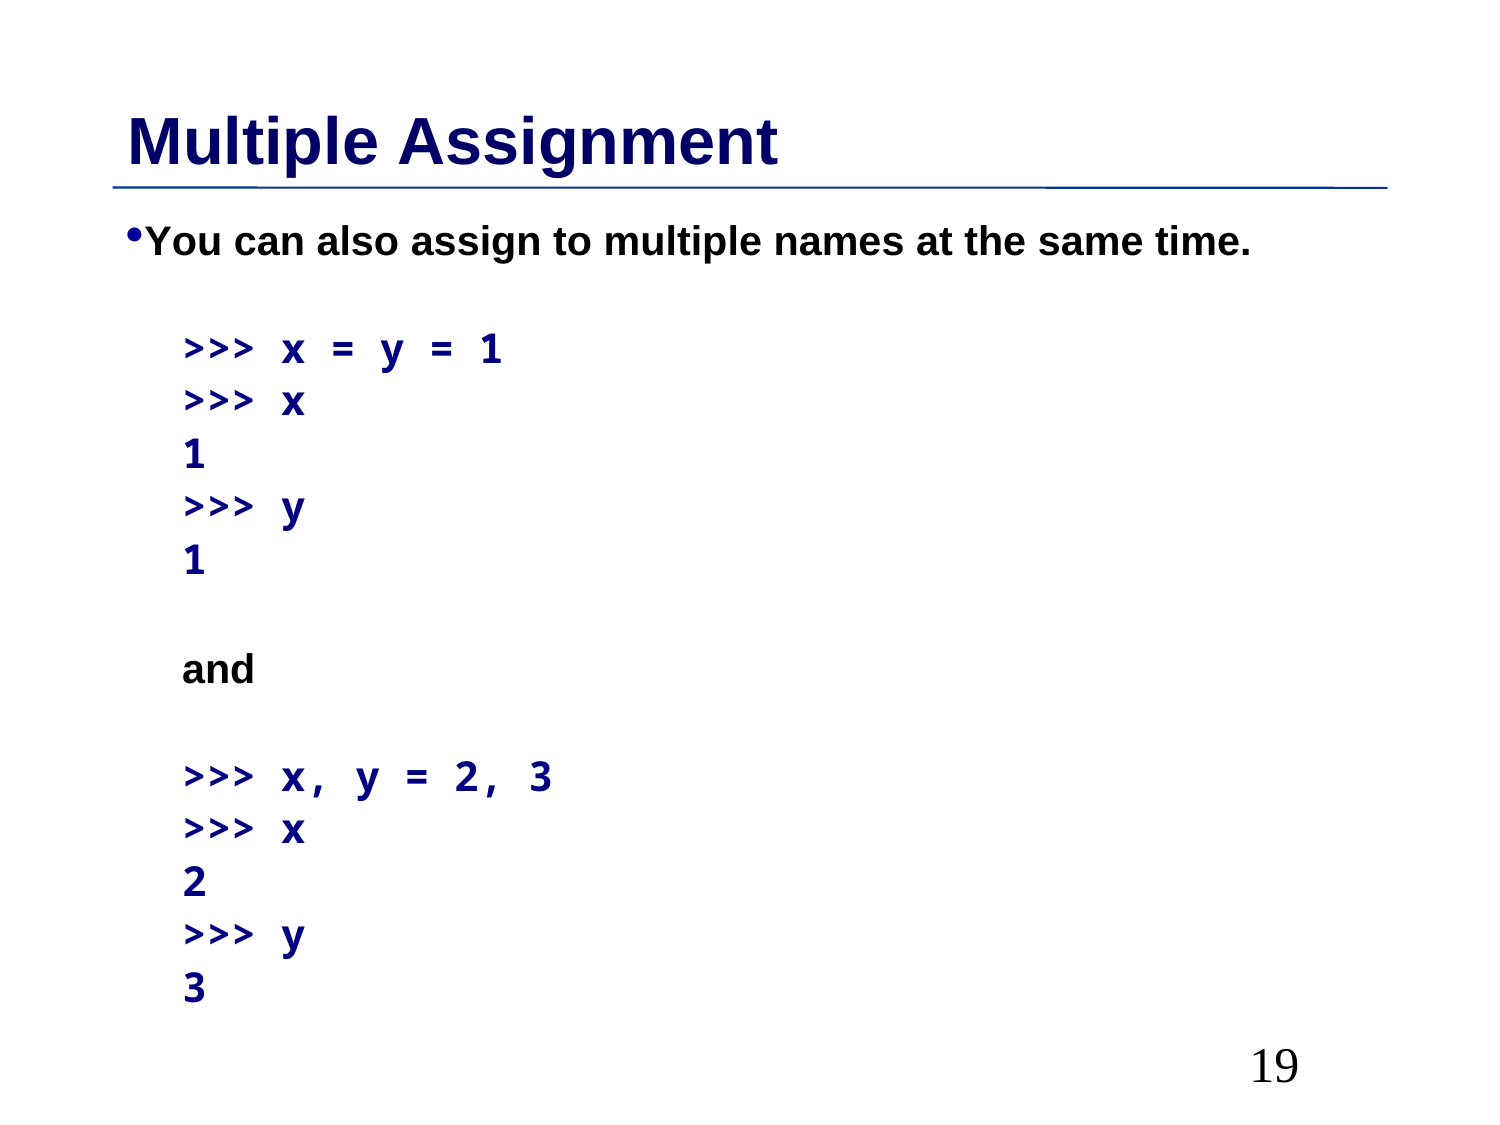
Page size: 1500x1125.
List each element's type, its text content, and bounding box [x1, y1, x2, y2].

text_box [1074, 1028, 1387, 1125]
list You can also assign to multiple names at the same time. >>> x = y = 1 >>> x 1 >>> y 1 and >>> x, y = 2, 3 >>> x 2 >>> y 3 [112, 212, 1388, 1028]
title Multiple Assignment [112, 89, 1388, 185]
